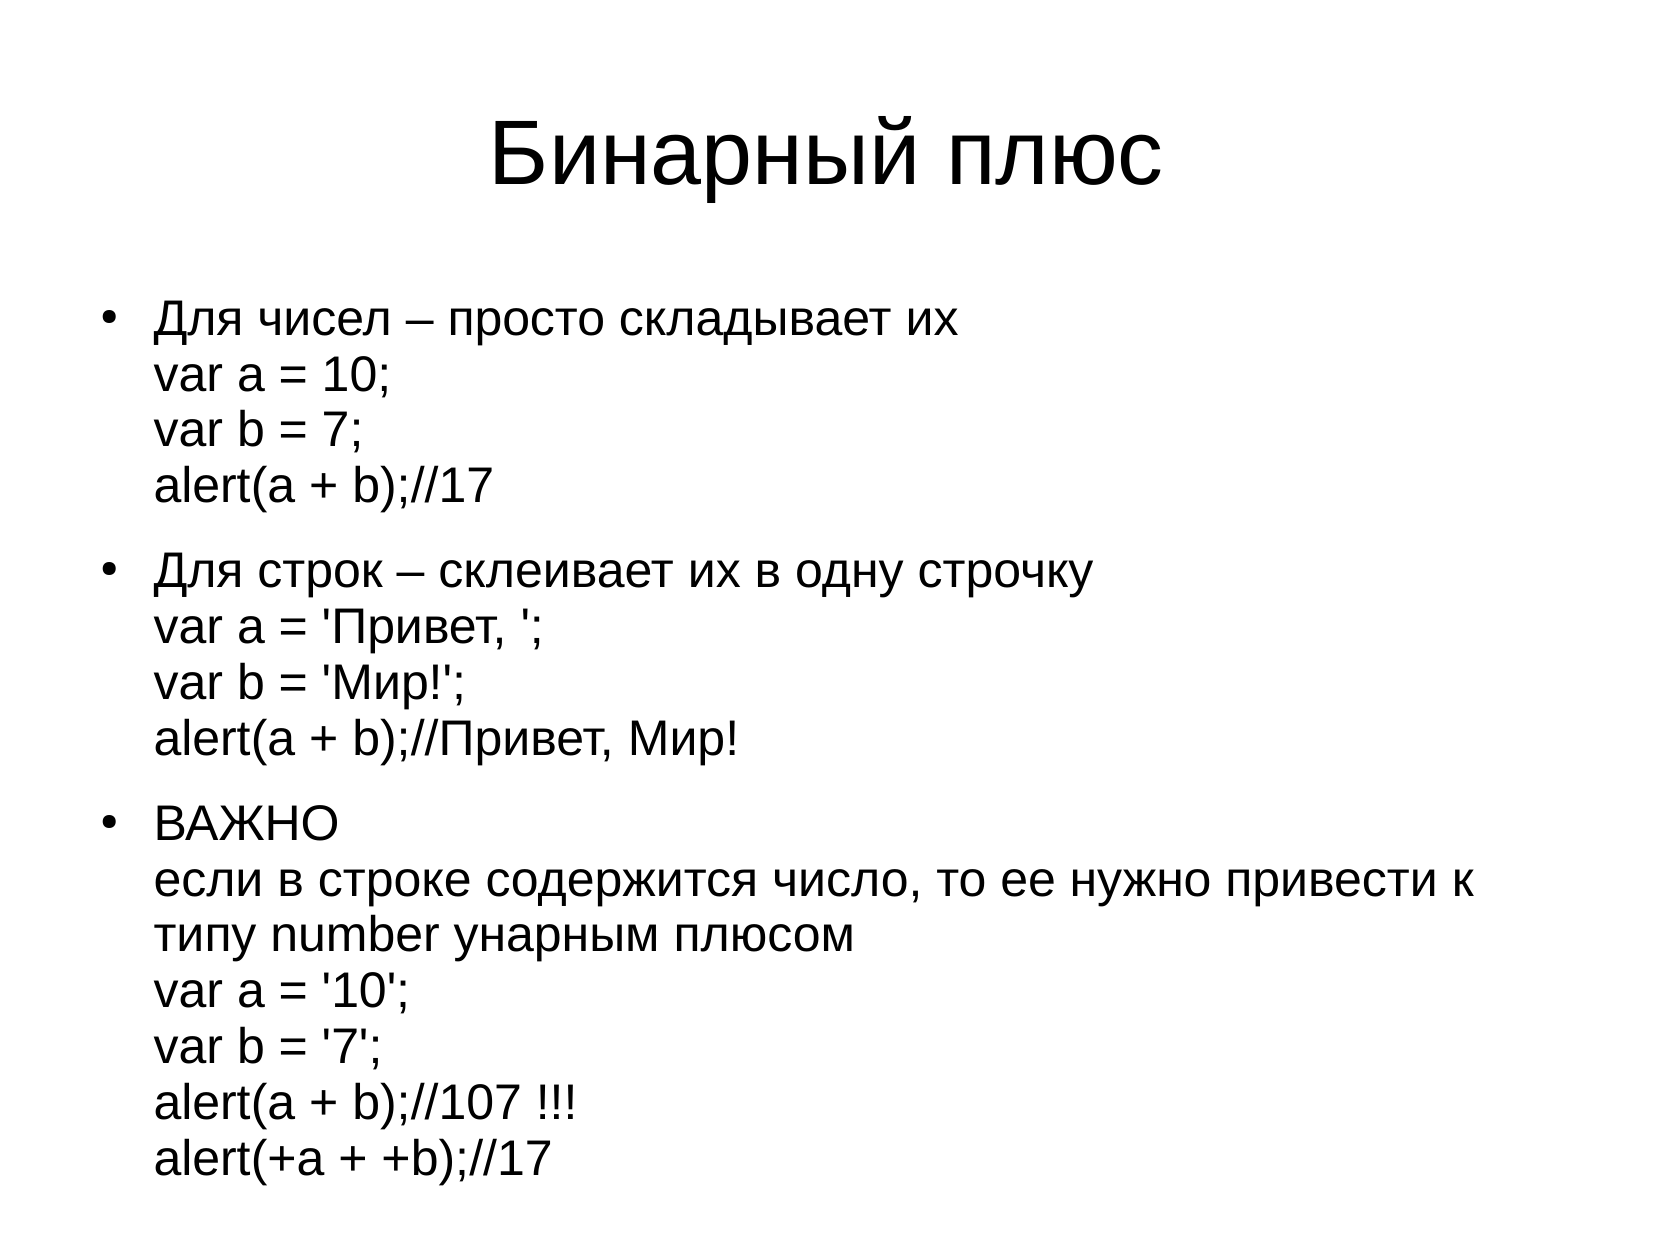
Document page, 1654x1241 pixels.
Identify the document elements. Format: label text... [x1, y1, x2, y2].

title Бинарный плюс [82, 49, 1571, 257]
list Для чисел – просто складывает их var a = 10; var b = 7; alert(a + b);//17 Для строк – склеивает их в одну строчку var a = 'Привет, '; var b = 'Мир!'; alert(a + b);//Привет, Мир! ВАЖНО если в строке содержится число, то ее нужно привести к типу number унарным плюсом var a = '10'; var b = '7'; alert(a + b);//107 !!! alert(+a + +b);//17 [82, 290, 1571, 1241]
